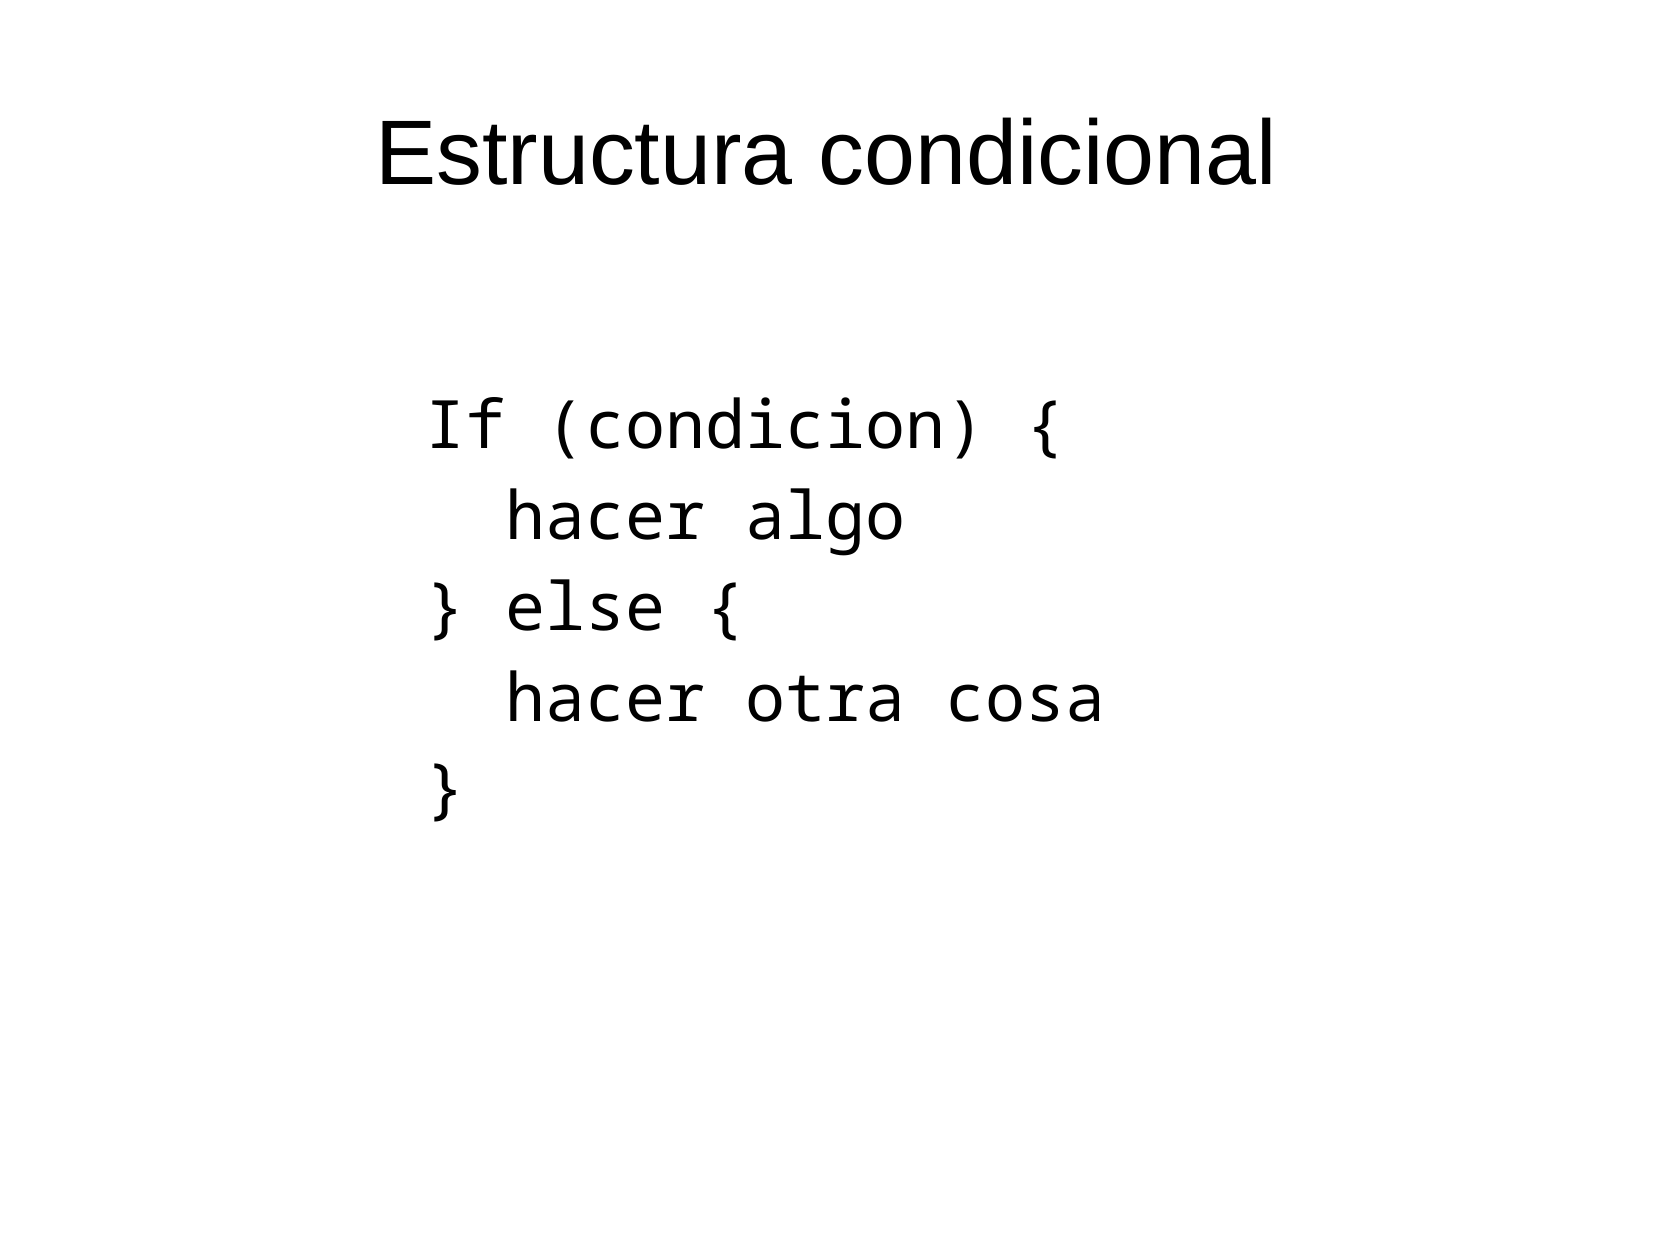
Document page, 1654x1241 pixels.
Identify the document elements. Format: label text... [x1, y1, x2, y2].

subtitle If (condicion) { hacer algo } else { hacer otra cosa } [425, 290, 1217, 1010]
title Estructura condicional [82, 49, 1571, 257]
